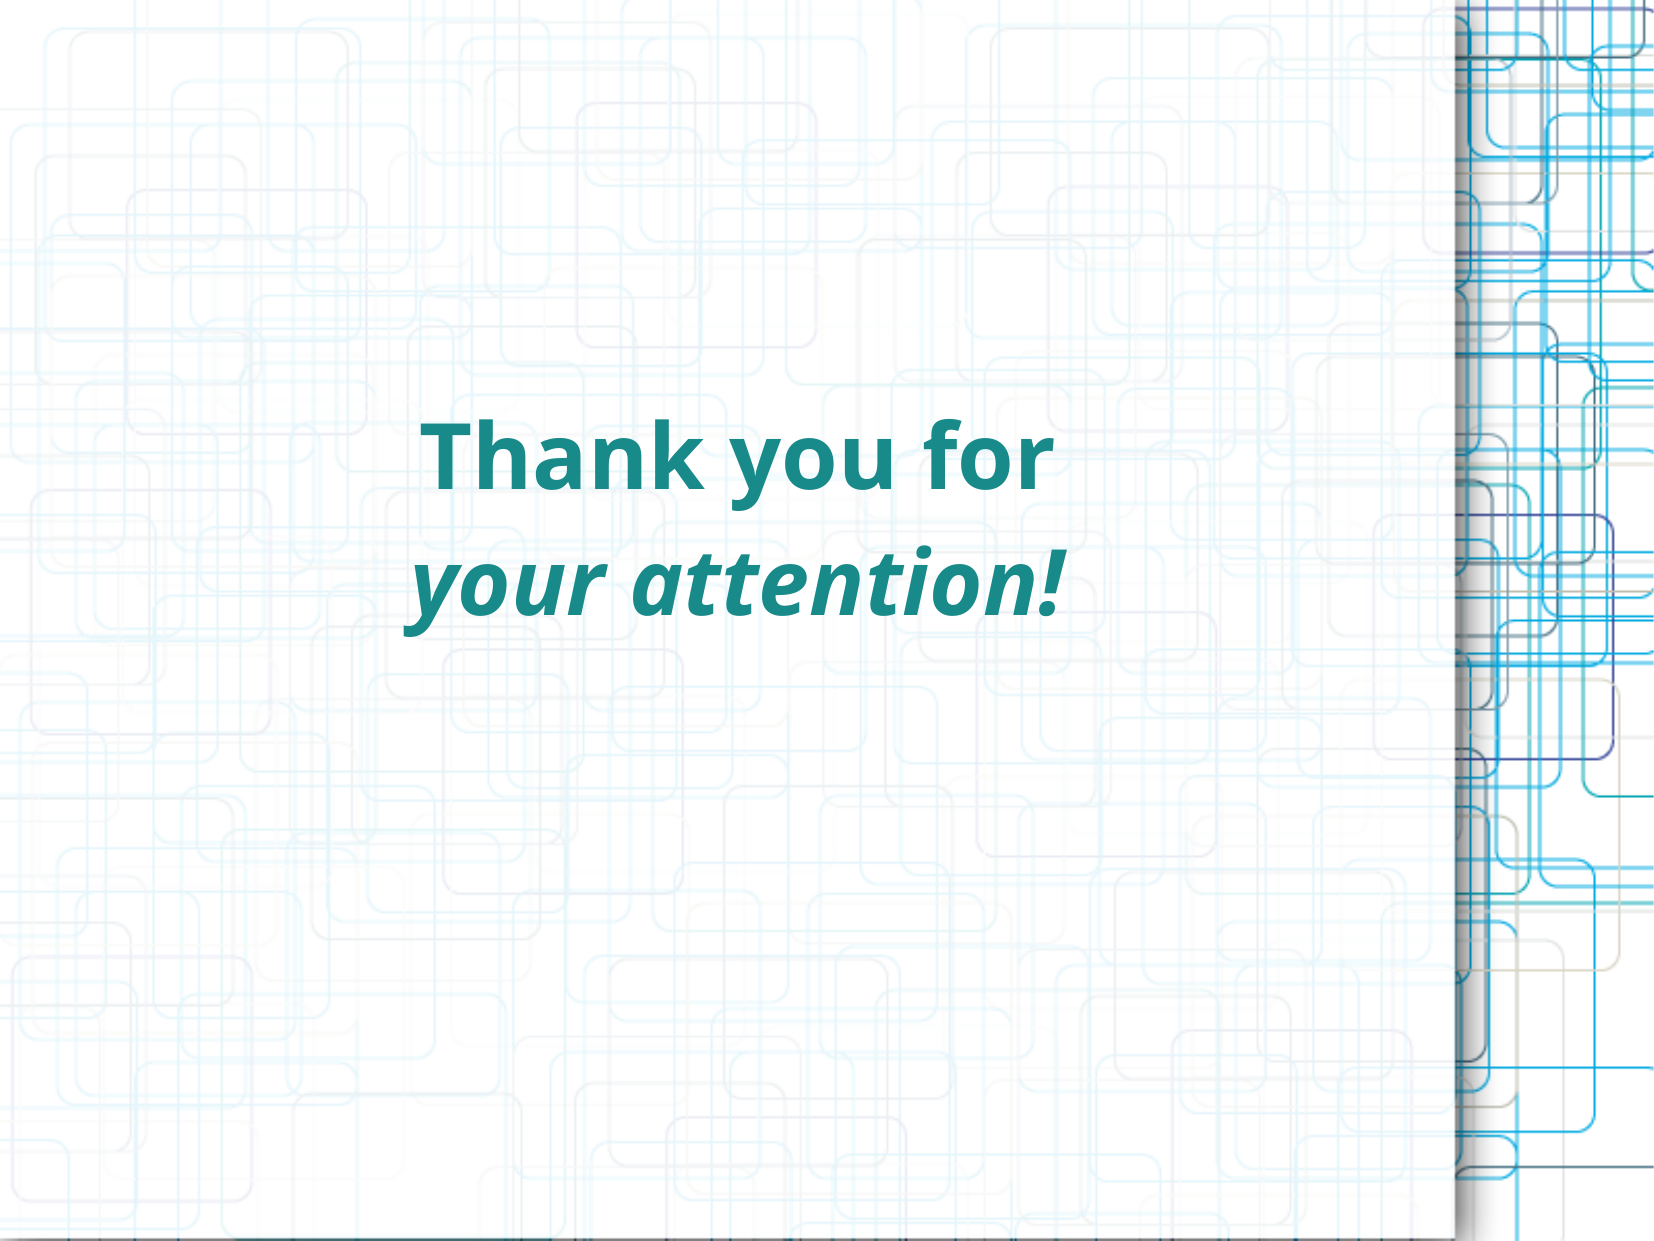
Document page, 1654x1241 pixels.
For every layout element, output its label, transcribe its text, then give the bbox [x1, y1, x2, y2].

title Thank you for your attention! [59, 413, 1418, 621]
picture [0, 0, 1654, 1241]
